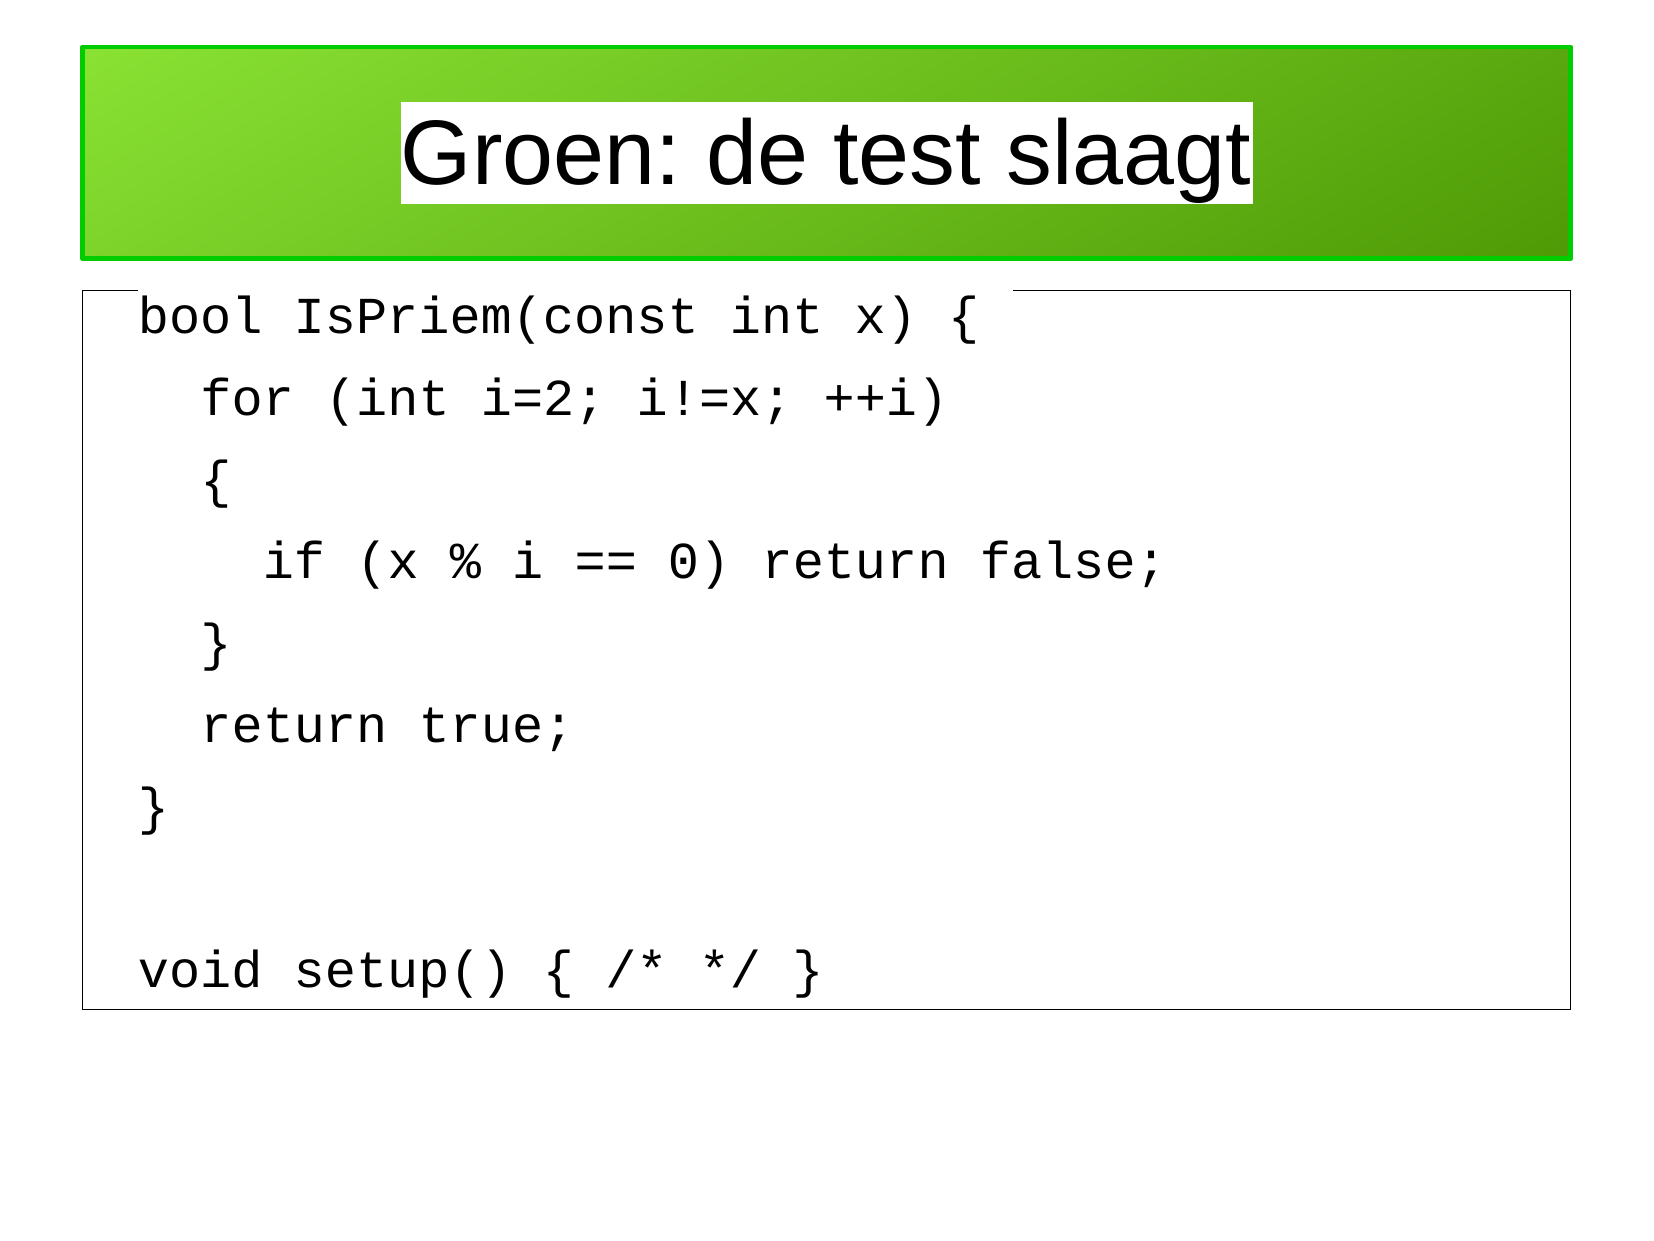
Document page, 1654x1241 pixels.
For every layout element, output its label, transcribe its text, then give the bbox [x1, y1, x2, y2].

list bool IsPriem(const int x) { for (int i=2; i!=x; ++i) { if (x % i == 0) return false; } return true; } void setup() { /* */ } [82, 290, 1571, 1010]
title Groen: de test slaagt [82, 47, 1571, 259]
